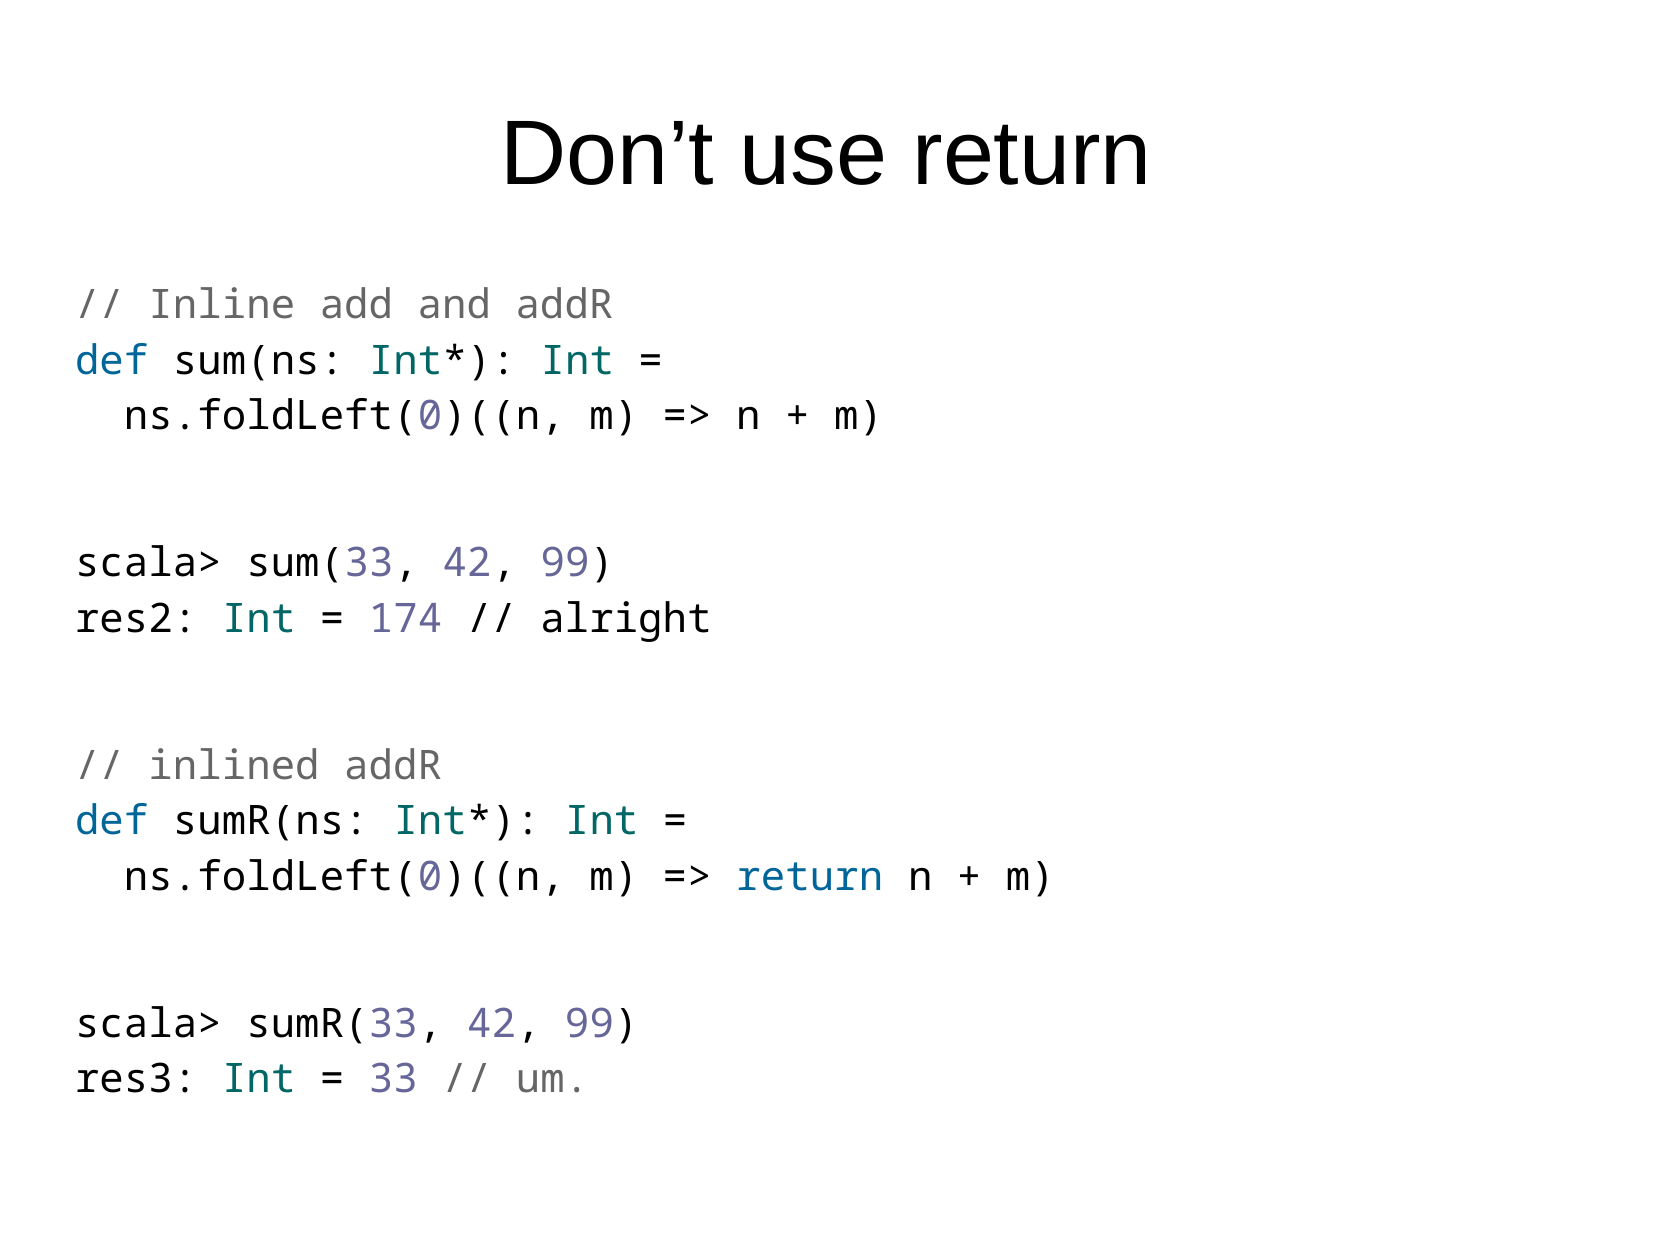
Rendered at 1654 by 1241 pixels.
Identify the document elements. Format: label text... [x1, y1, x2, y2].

title Don’t use return [82, 49, 1571, 257]
list // Inline add and addR def sum(ns: Int*): Int = ns.foldLeft(0)((n, m) => n + m) scala> sum(33, 42, 99) res2: Int = 174 // alright // inlined addR def sumR(ns: Int*): Int = ns.foldLeft(0)((n, m) => return n + m) scala> sumR(33, 42, 99) res3: Int = 33 // um. [75, 275, 1563, 1111]
